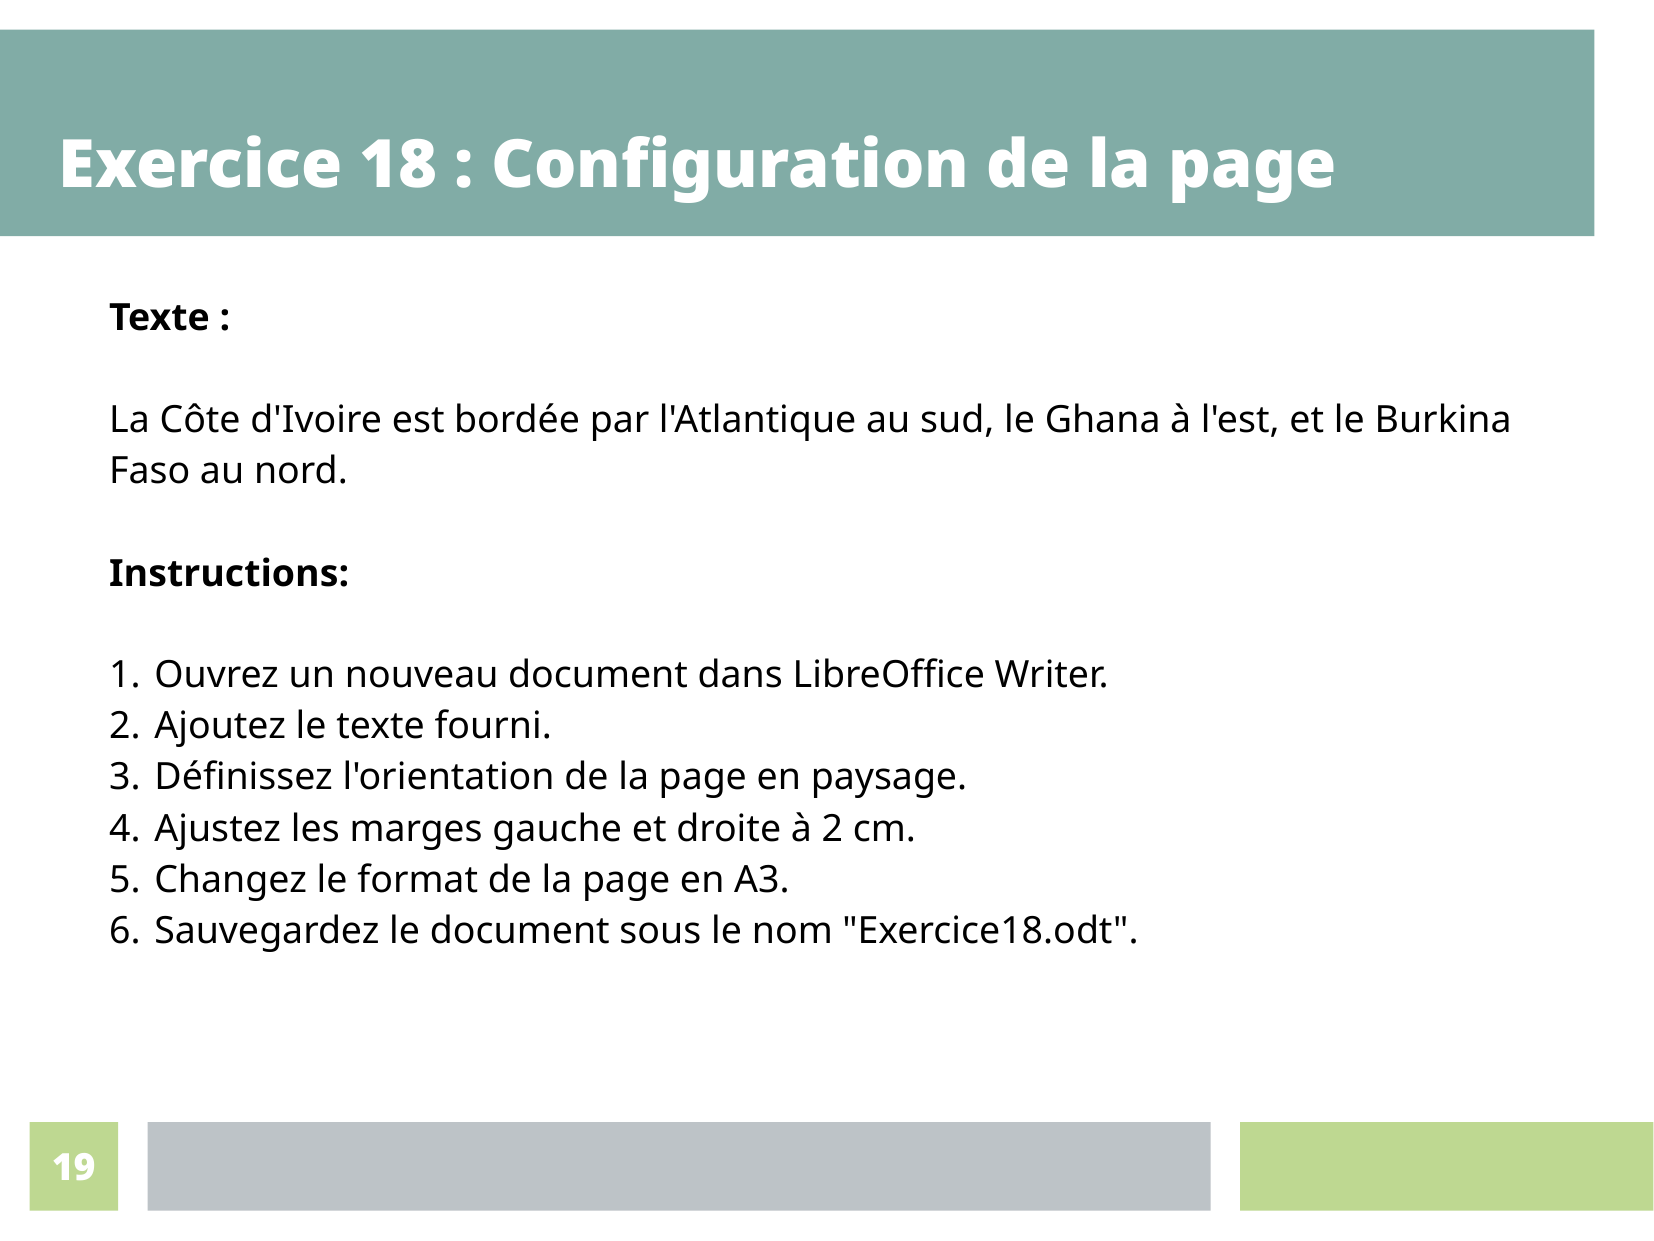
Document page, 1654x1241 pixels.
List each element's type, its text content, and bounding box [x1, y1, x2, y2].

title Exercice 18 : Configuration de la page [59, 59, 1595, 207]
text_box Texte : La Côte d'Ivoire est bordée par l'Atlantique au sud, le Ghana à l'est, et le Burkina Faso au nord. Instructions: Ouvrez un nouveau document dans LibreOffice Writer. Ajoutez le texte fourni. Définissez l'orientation de la page en paysage. Ajustez les marges gauche et droite à 2 cm. Changez le format de la page en A3. Sauvegardez le document sous le nom "Exercice18.odt". [94, 283, 1548, 962]
